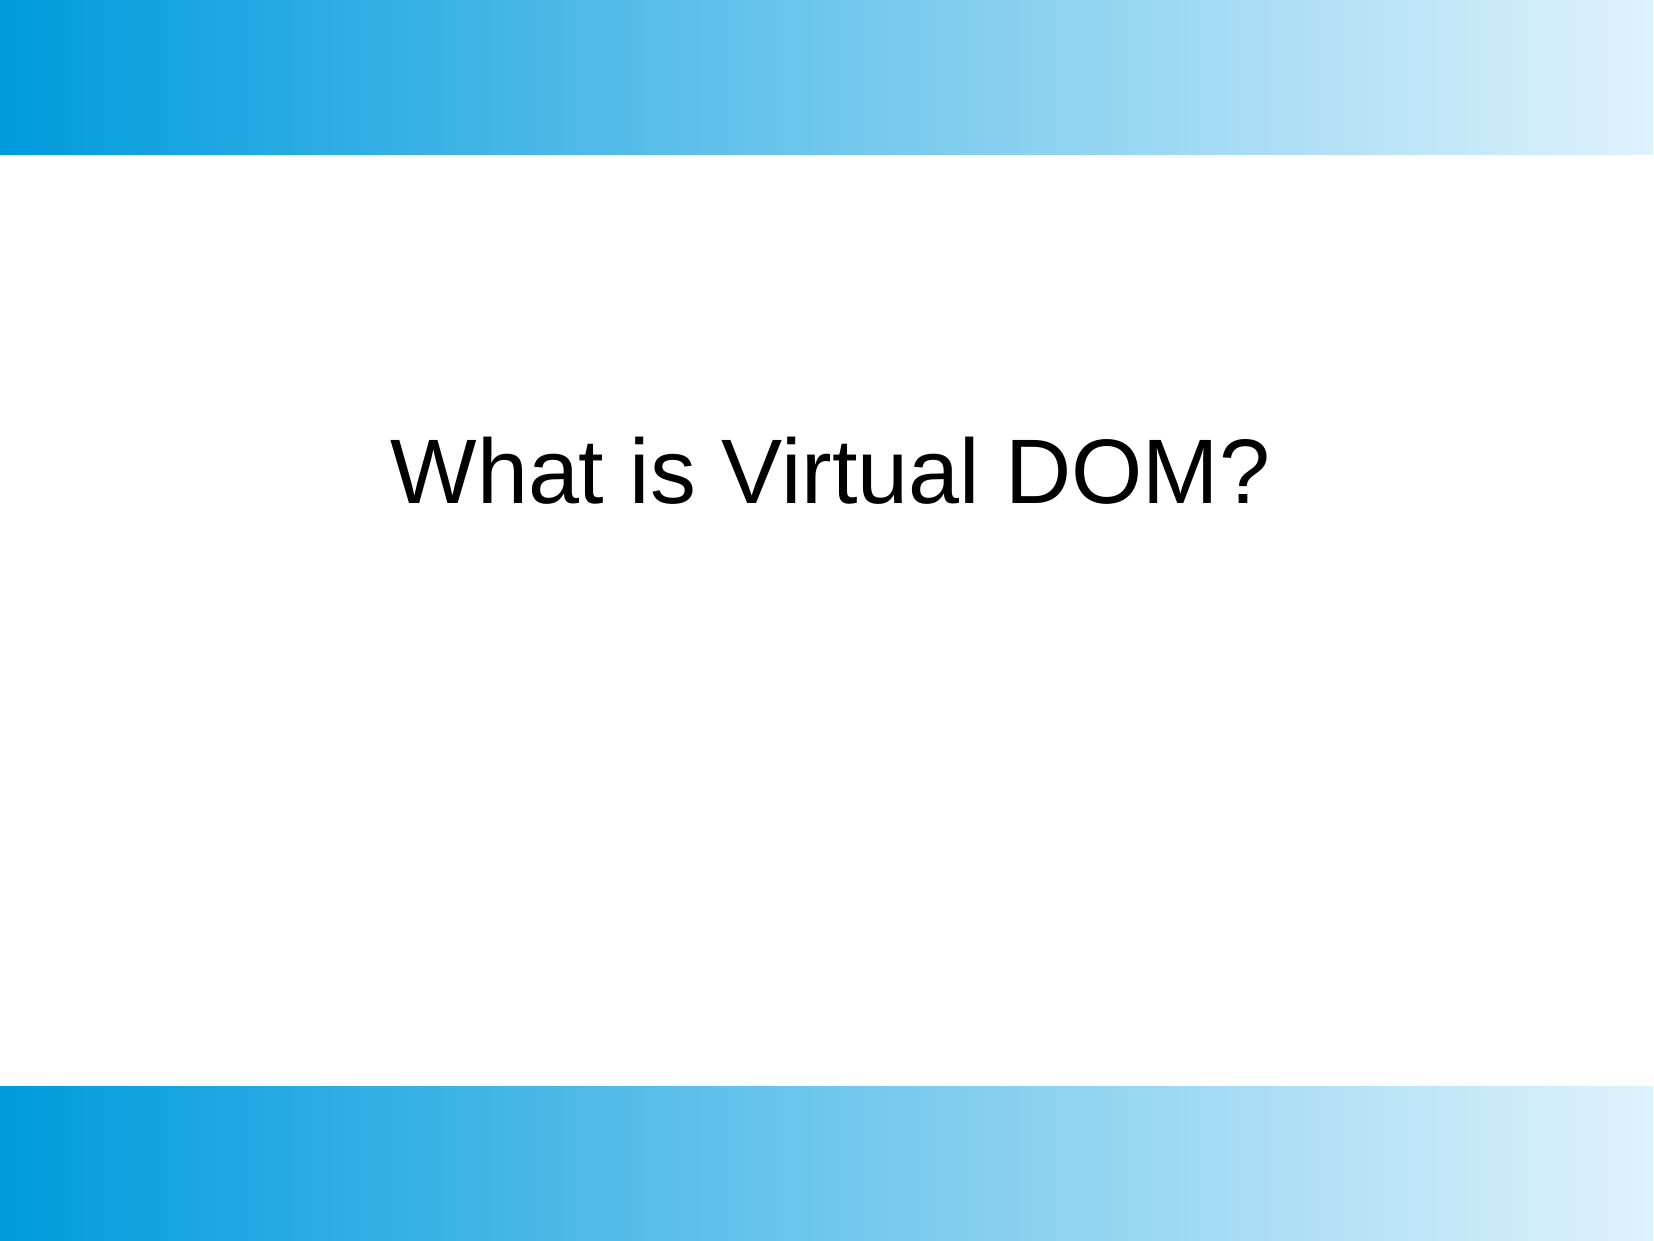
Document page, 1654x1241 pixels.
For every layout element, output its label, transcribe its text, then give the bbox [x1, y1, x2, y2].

title What is Virtual DOM? [86, 420, 1576, 525]
